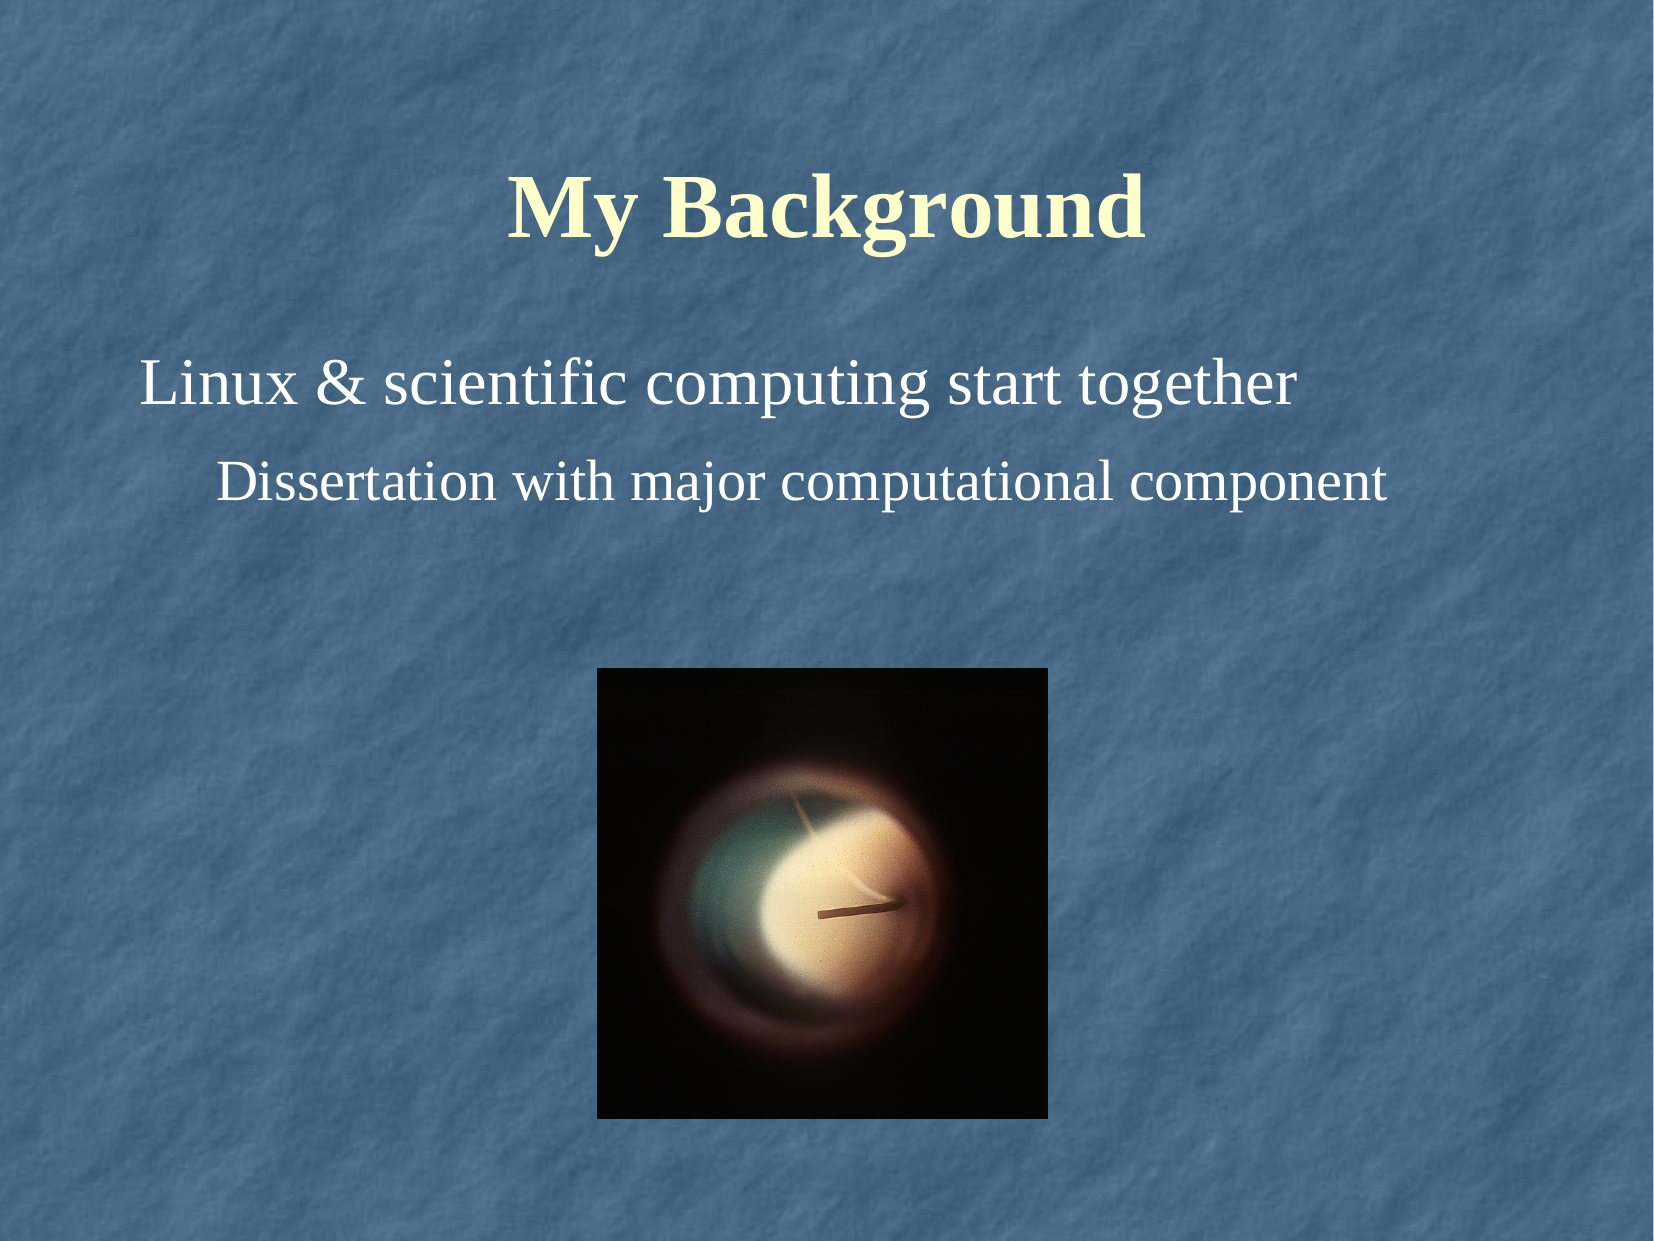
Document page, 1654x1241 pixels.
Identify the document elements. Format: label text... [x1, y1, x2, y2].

title My Background [121, 102, 1534, 311]
picture [0, 0, 1654, 1241]
list Linux & scientific computing start together Dissertation with major computational component [121, 344, 1534, 1127]
